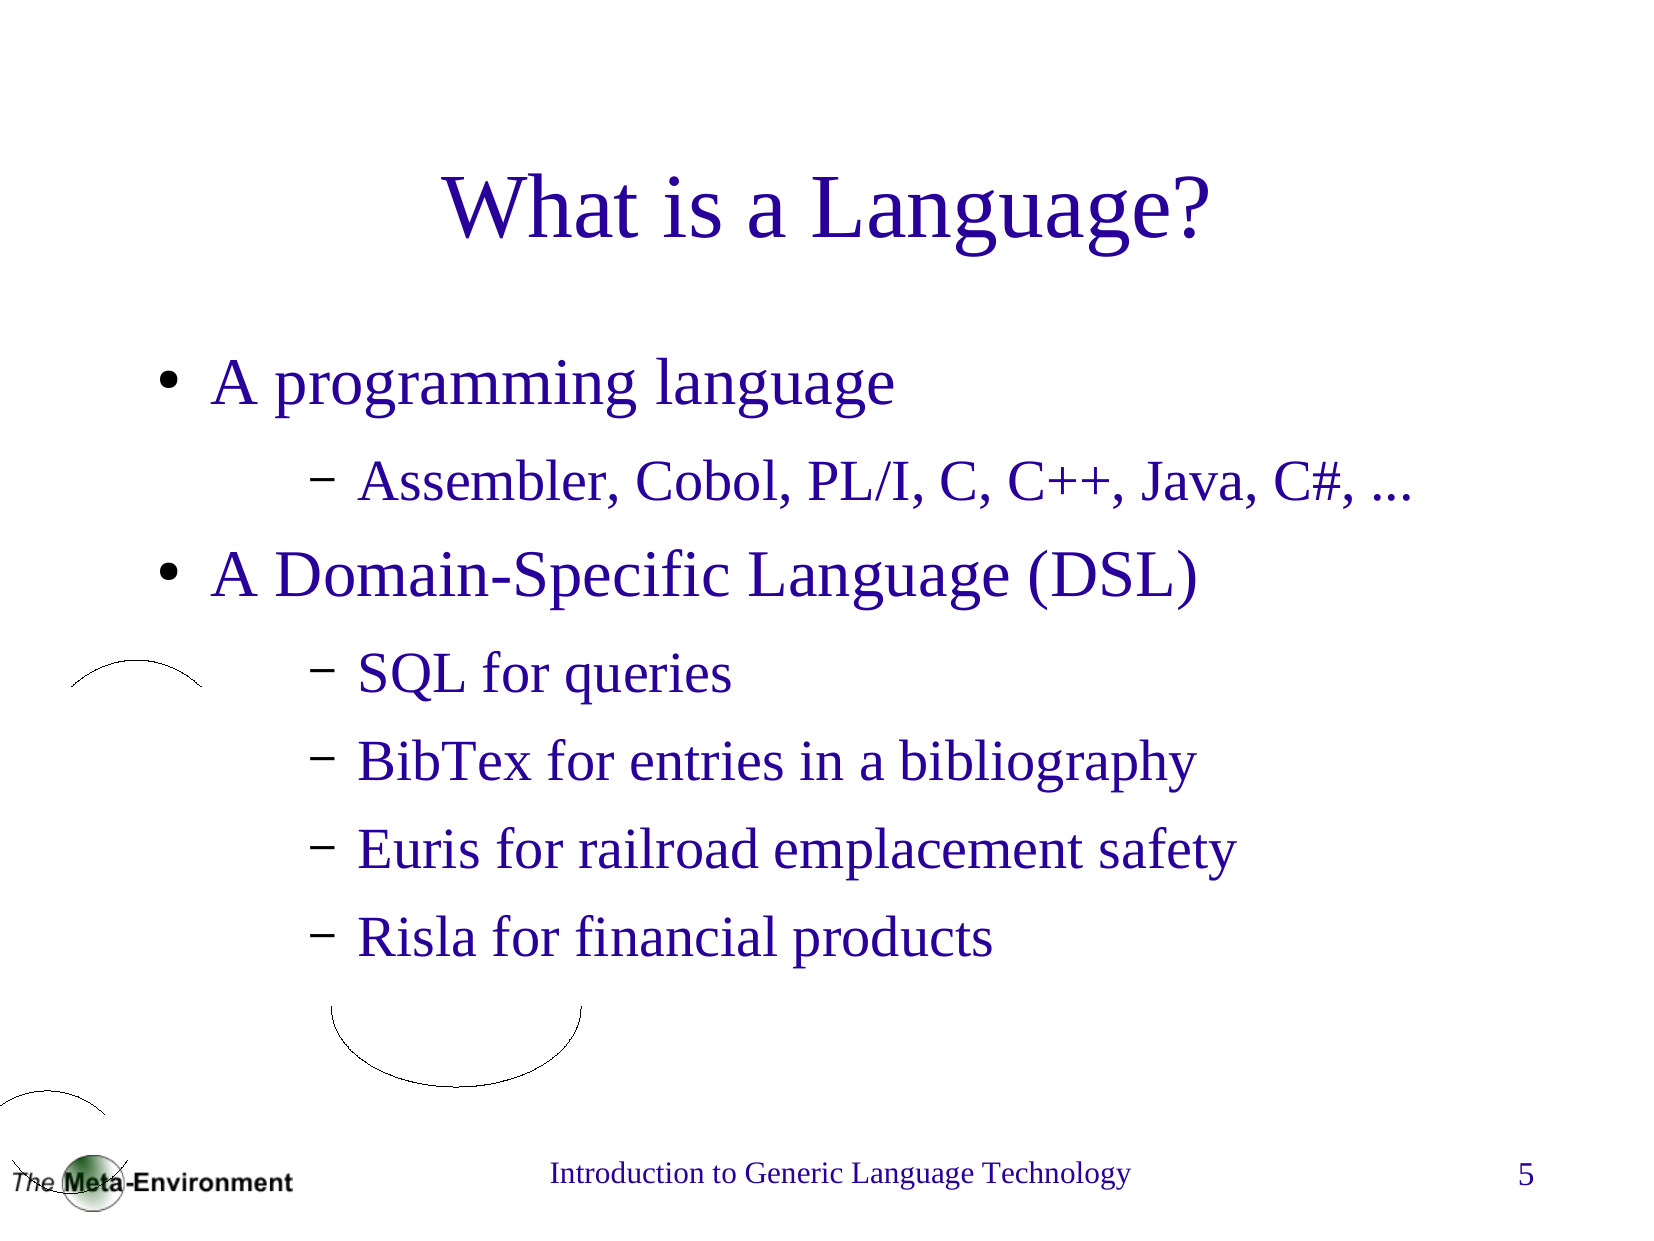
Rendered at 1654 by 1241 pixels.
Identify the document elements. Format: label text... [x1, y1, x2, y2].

picture [13, 1155, 293, 1212]
list A programming language Assembler, Cobol, PL/I, C, C++, Java, C#, ... A Domain-Specific Language (DSL) SQL for queries BibTex for entries in a bibliography Euris for railroad emplacement safety Risla for financial products [121, 344, 1534, 1127]
title What is a Language? [121, 102, 1534, 311]
